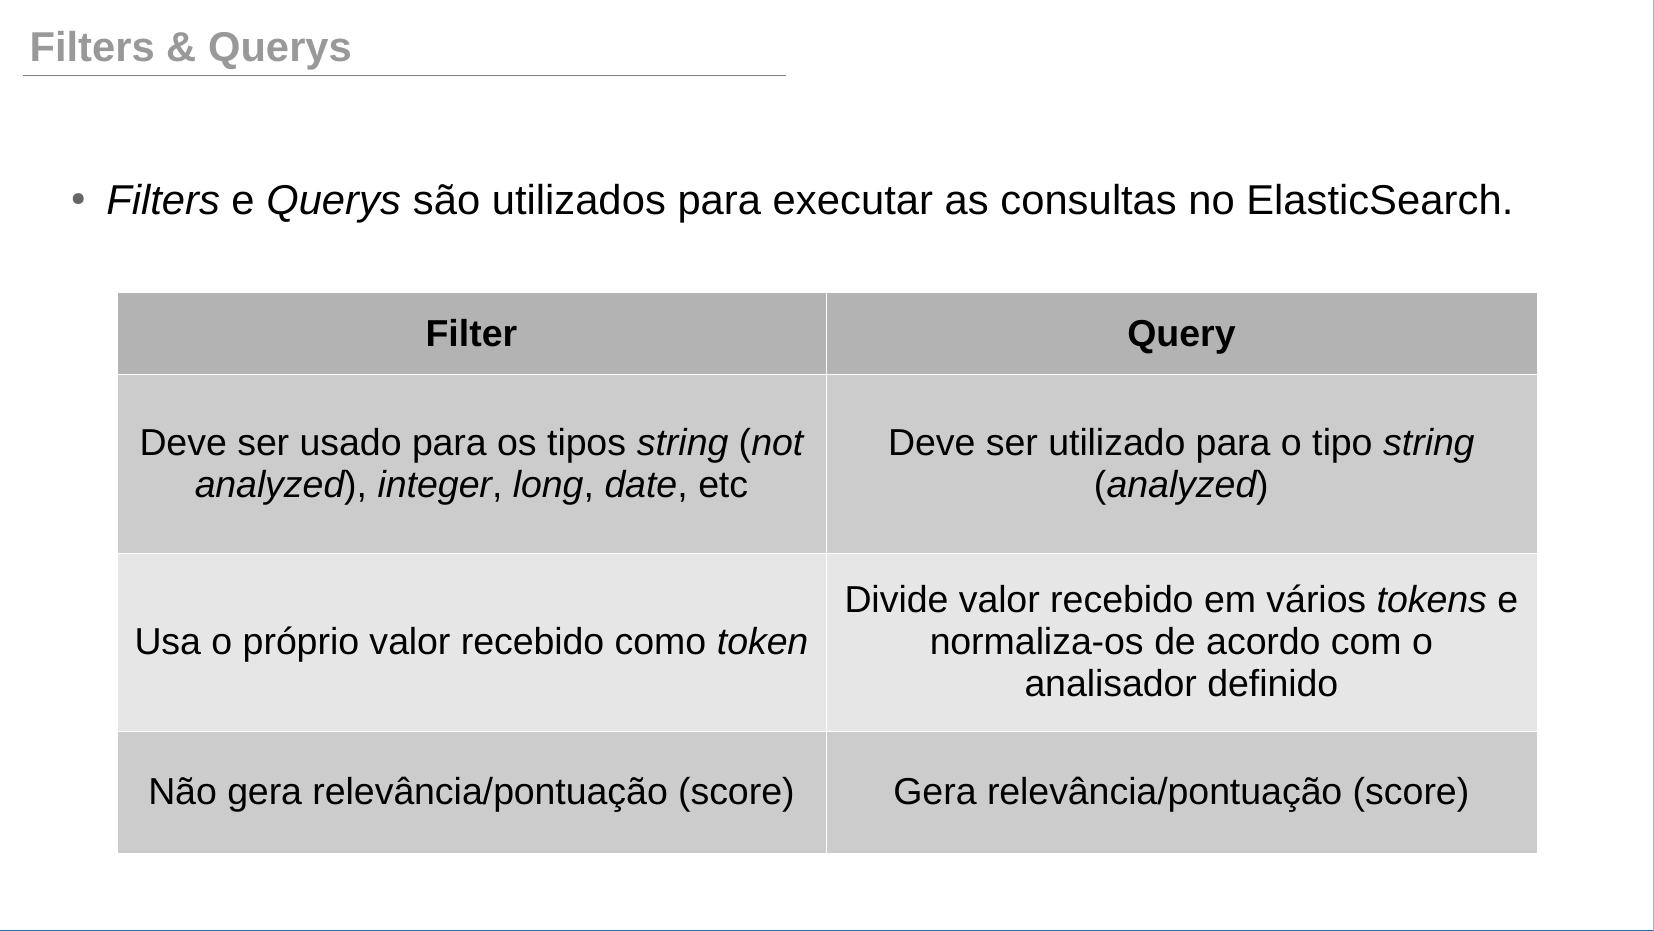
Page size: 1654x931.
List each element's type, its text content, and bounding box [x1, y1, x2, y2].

table_cell Gera relevância/pontuação (score) [827, 732, 1537, 853]
text_box [0, 0, 1654, 931]
title Filters & Querys [29, 11, 916, 82]
table_cell Usa o próprio valor recebido como token [118, 554, 826, 731]
table_cell Deve ser usado para os tipos string (not analyzed), integer, long, date, etc [118, 375, 826, 553]
table_cell Não gera relevância/pontuação (score) [118, 732, 826, 853]
table_cell Deve ser utilizado para o tipo string (analyzed) [827, 375, 1537, 553]
table_cell Divide valor recebido em vários tokens e normaliza-os de acordo com o analisador definido [827, 554, 1537, 731]
text_box Filters e Querys são utilizados para executar as consultas no ElasticSearch. [70, 153, 1619, 270]
table_header Query [827, 293, 1537, 374]
table_header Filter [118, 293, 826, 374]
